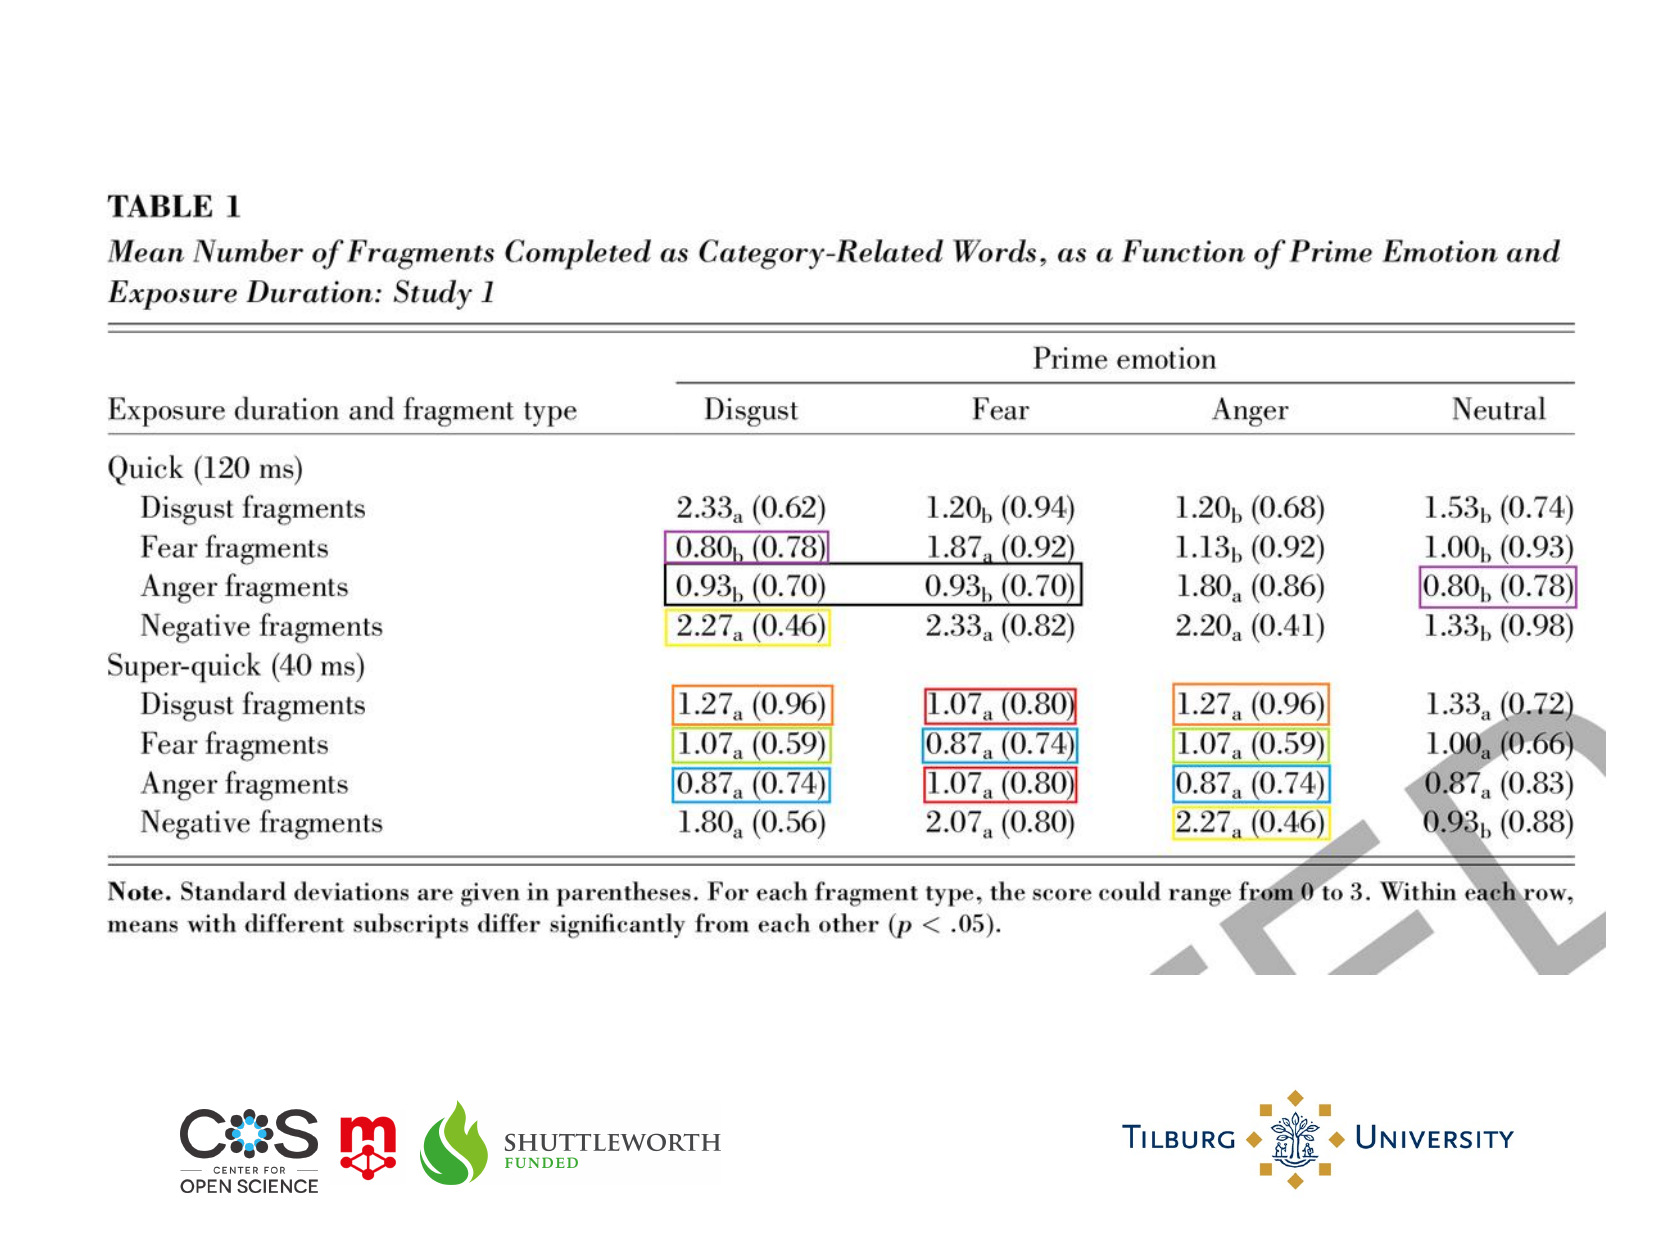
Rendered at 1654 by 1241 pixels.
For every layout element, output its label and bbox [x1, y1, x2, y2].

picture [1110, 1079, 1526, 1199]
picture [330, 1109, 406, 1186]
picture [420, 1100, 721, 1186]
picture [180, 1109, 318, 1193]
picture [66, 179, 1606, 976]
